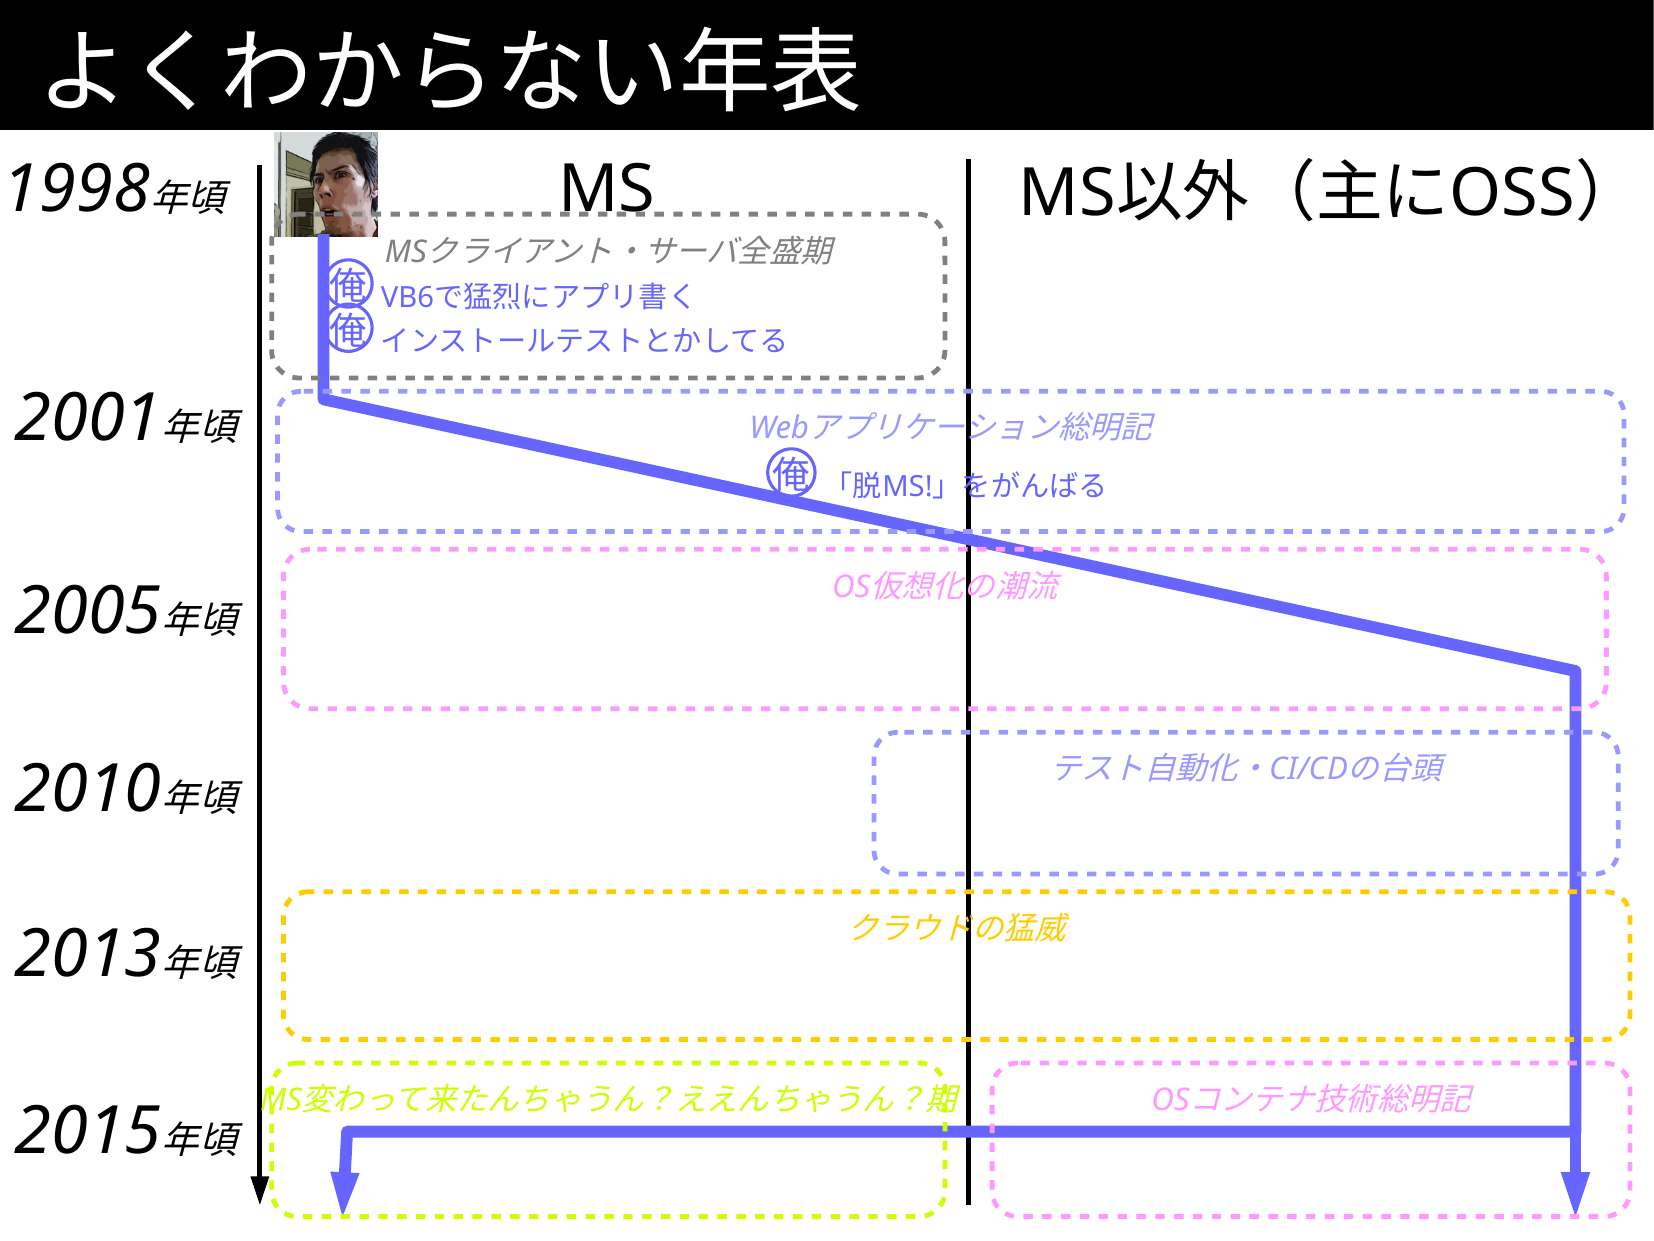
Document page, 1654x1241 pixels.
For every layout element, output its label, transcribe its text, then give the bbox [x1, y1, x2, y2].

text_box OS仮想化の潮流 [283, 549, 1607, 709]
text_box MS変わって来たんちゃうん？ええんちゃうん？期 [271, 1062, 945, 1217]
text_box MS以外（主にOSS） [1003, 131, 1654, 215]
text_box 1998年頃 [0, 132, 249, 215]
text_box 俺 [767, 448, 809, 497]
text_box 2013年頃 [0, 897, 260, 980]
text_box テスト自動化・CI/CDの台頭 [874, 732, 1619, 875]
text_box インストールテストとかしてる [366, 309, 922, 355]
text_box MSクライアント・サーバ全盛期 [271, 214, 945, 379]
picture [274, 132, 378, 228]
text_box Webアプリケーション総明記 [277, 391, 1625, 532]
text_box 「脱MS!」をがんばる [809, 454, 1365, 500]
title よくわからない年表 [22, 2, 1653, 133]
text_box 俺 [324, 304, 366, 352]
text_box 2010年頃 [0, 732, 260, 815]
text_box 2005年頃 [0, 555, 292, 638]
text_box 俺 [324, 259, 366, 306]
text_box MS [543, 132, 686, 214]
text_box 2015年頃 [0, 1074, 260, 1157]
text_box 2001年頃 [0, 361, 260, 444]
text_box OSコンテナ技術総明記 [992, 1062, 1630, 1217]
text_box クラウドの猛威 [283, 891, 1630, 1040]
text_box VB6で猛烈にアプリ書く [366, 265, 922, 309]
